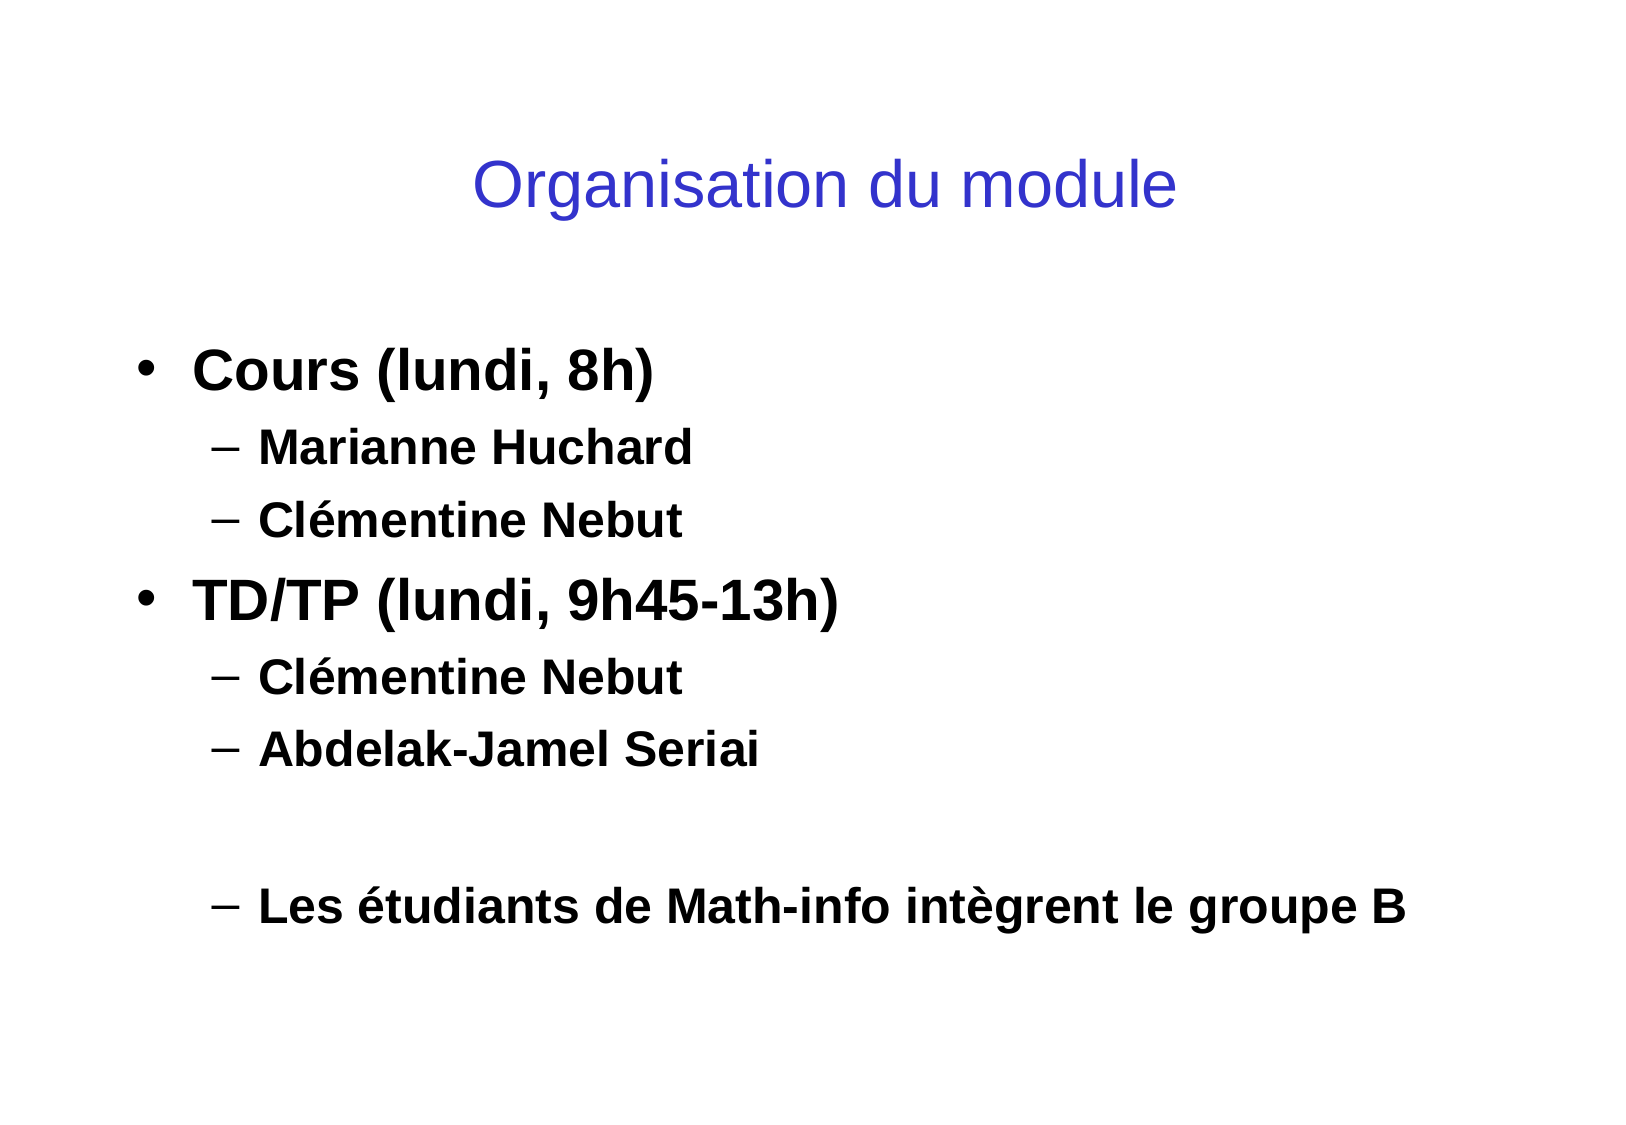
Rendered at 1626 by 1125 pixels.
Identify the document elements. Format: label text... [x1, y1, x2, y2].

list Cours (lundi, 8h) Marianne Huchard Clémentine Nebut TD/TP (lundi, 9h45-13h) Clémentine Nebut Abdelak-Jamel Seriai Les étudiants de Math-info intègrent le groupe B [121, 324, 1504, 1001]
title Organisation du module [135, 87, 1517, 276]
